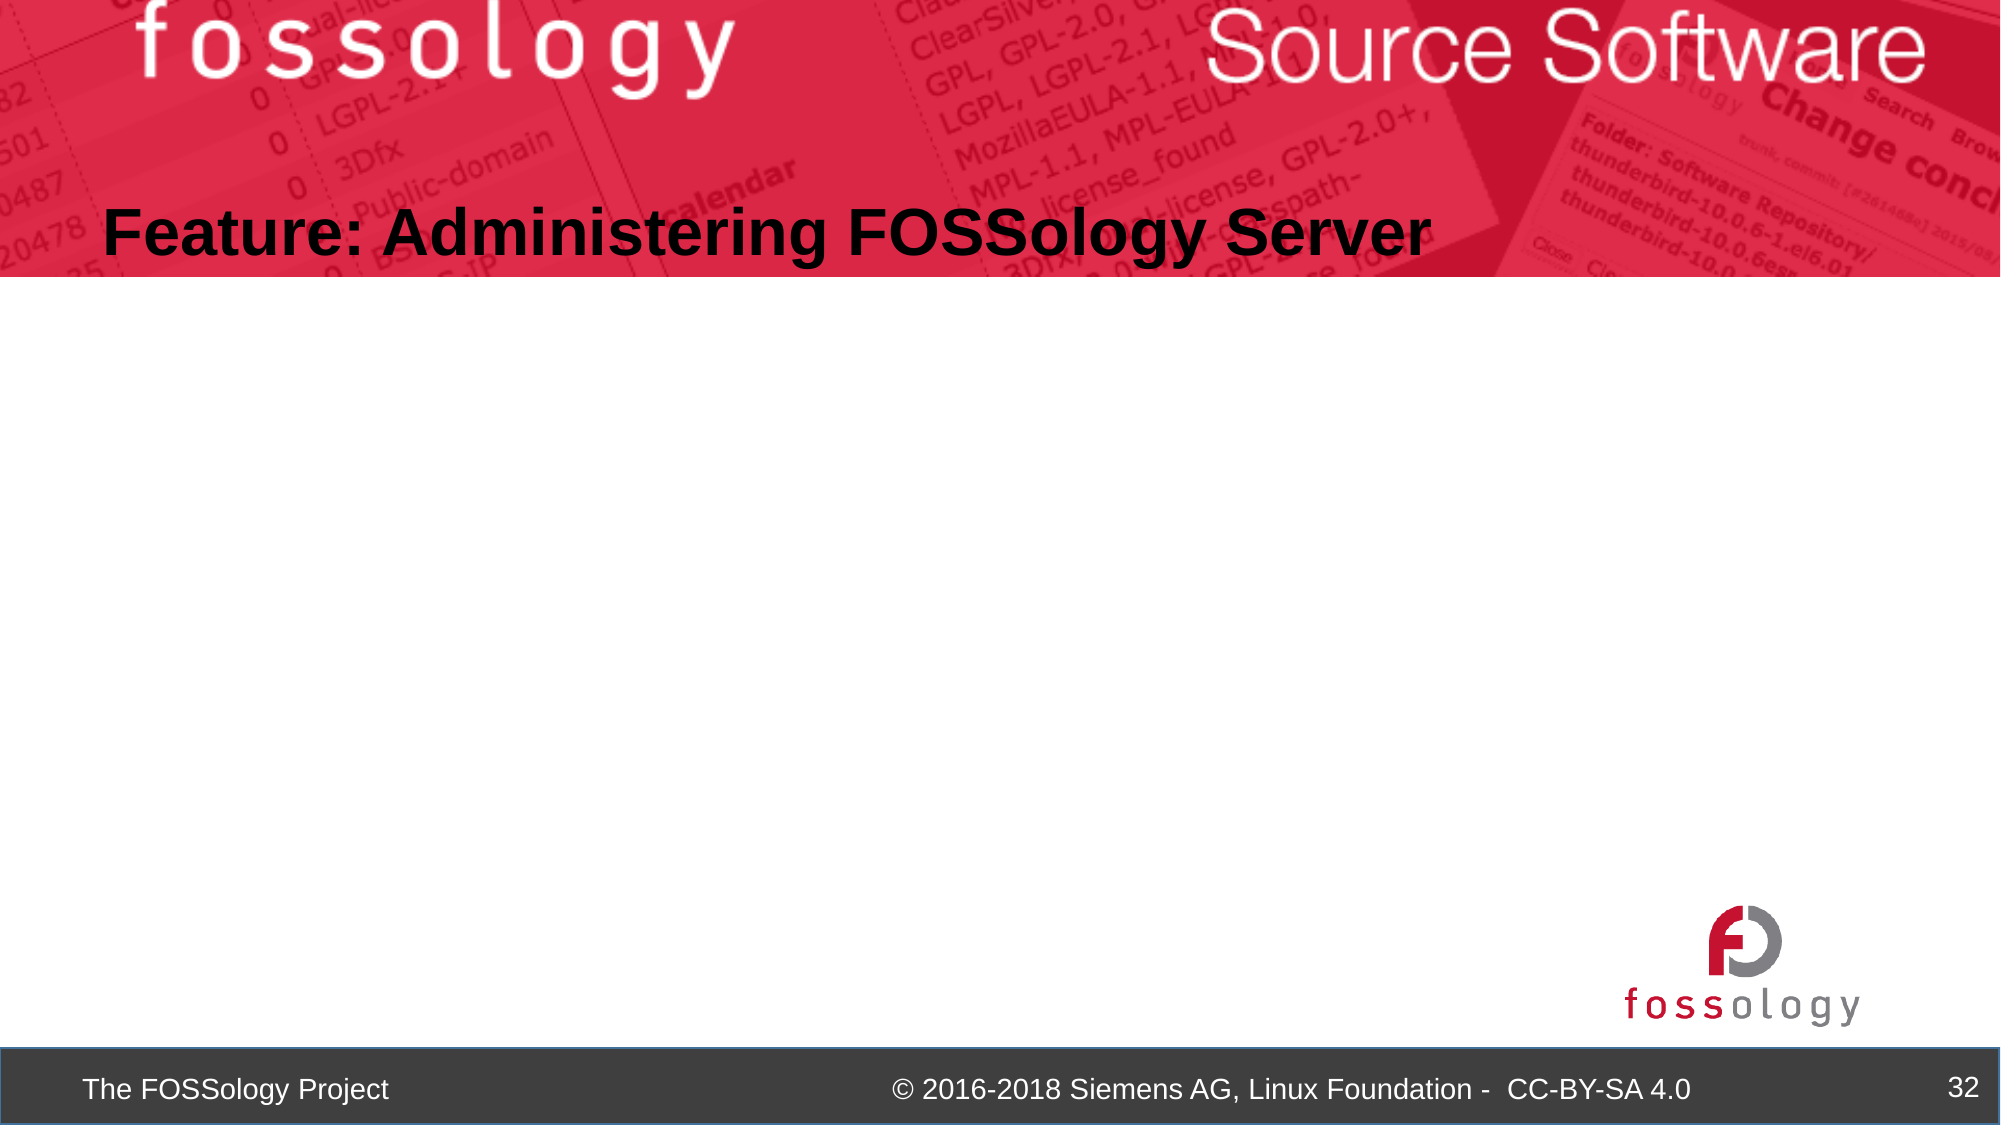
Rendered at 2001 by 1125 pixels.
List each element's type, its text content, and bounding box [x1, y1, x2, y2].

picture [1621, 901, 1863, 1030]
text_box Feature: Administering FOSSology Server [0, 99, 2000, 308]
picture [0, 0, 2001, 277]
